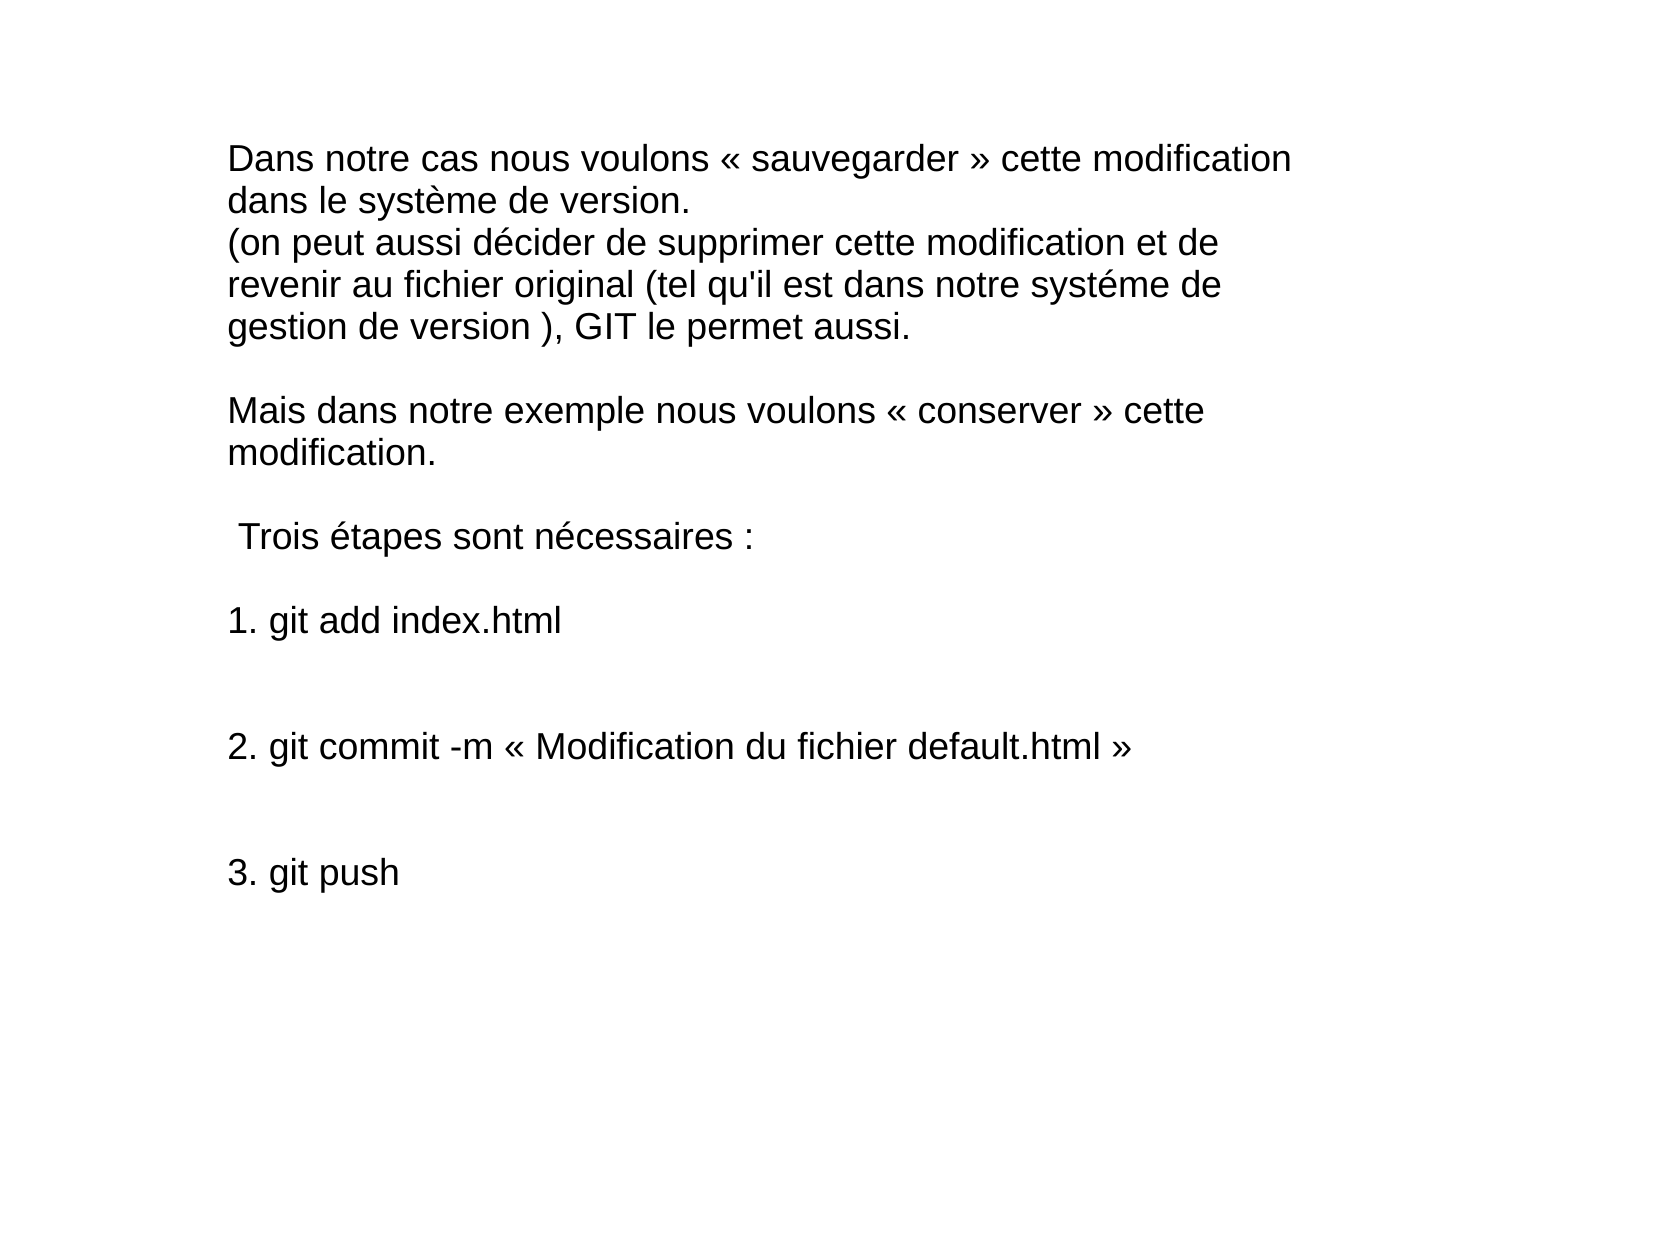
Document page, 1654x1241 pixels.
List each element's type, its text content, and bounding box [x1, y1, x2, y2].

text_box Dans notre cas nous voulons « sauvegarder » cette modification dans le système de version. (on peut aussi décider de supprimer cette modification et de revenir au fichier original (tel qu'il est dans notre systéme de gestion de version ), GIT le permet aussi. Mais dans notre exemple nous voulons « conserver » cette modification. Trois étapes sont nécessaires : 1. git add index.html 2. git commit -m « Modification du fichier default.html » 3. git push [212, 129, 1347, 985]
